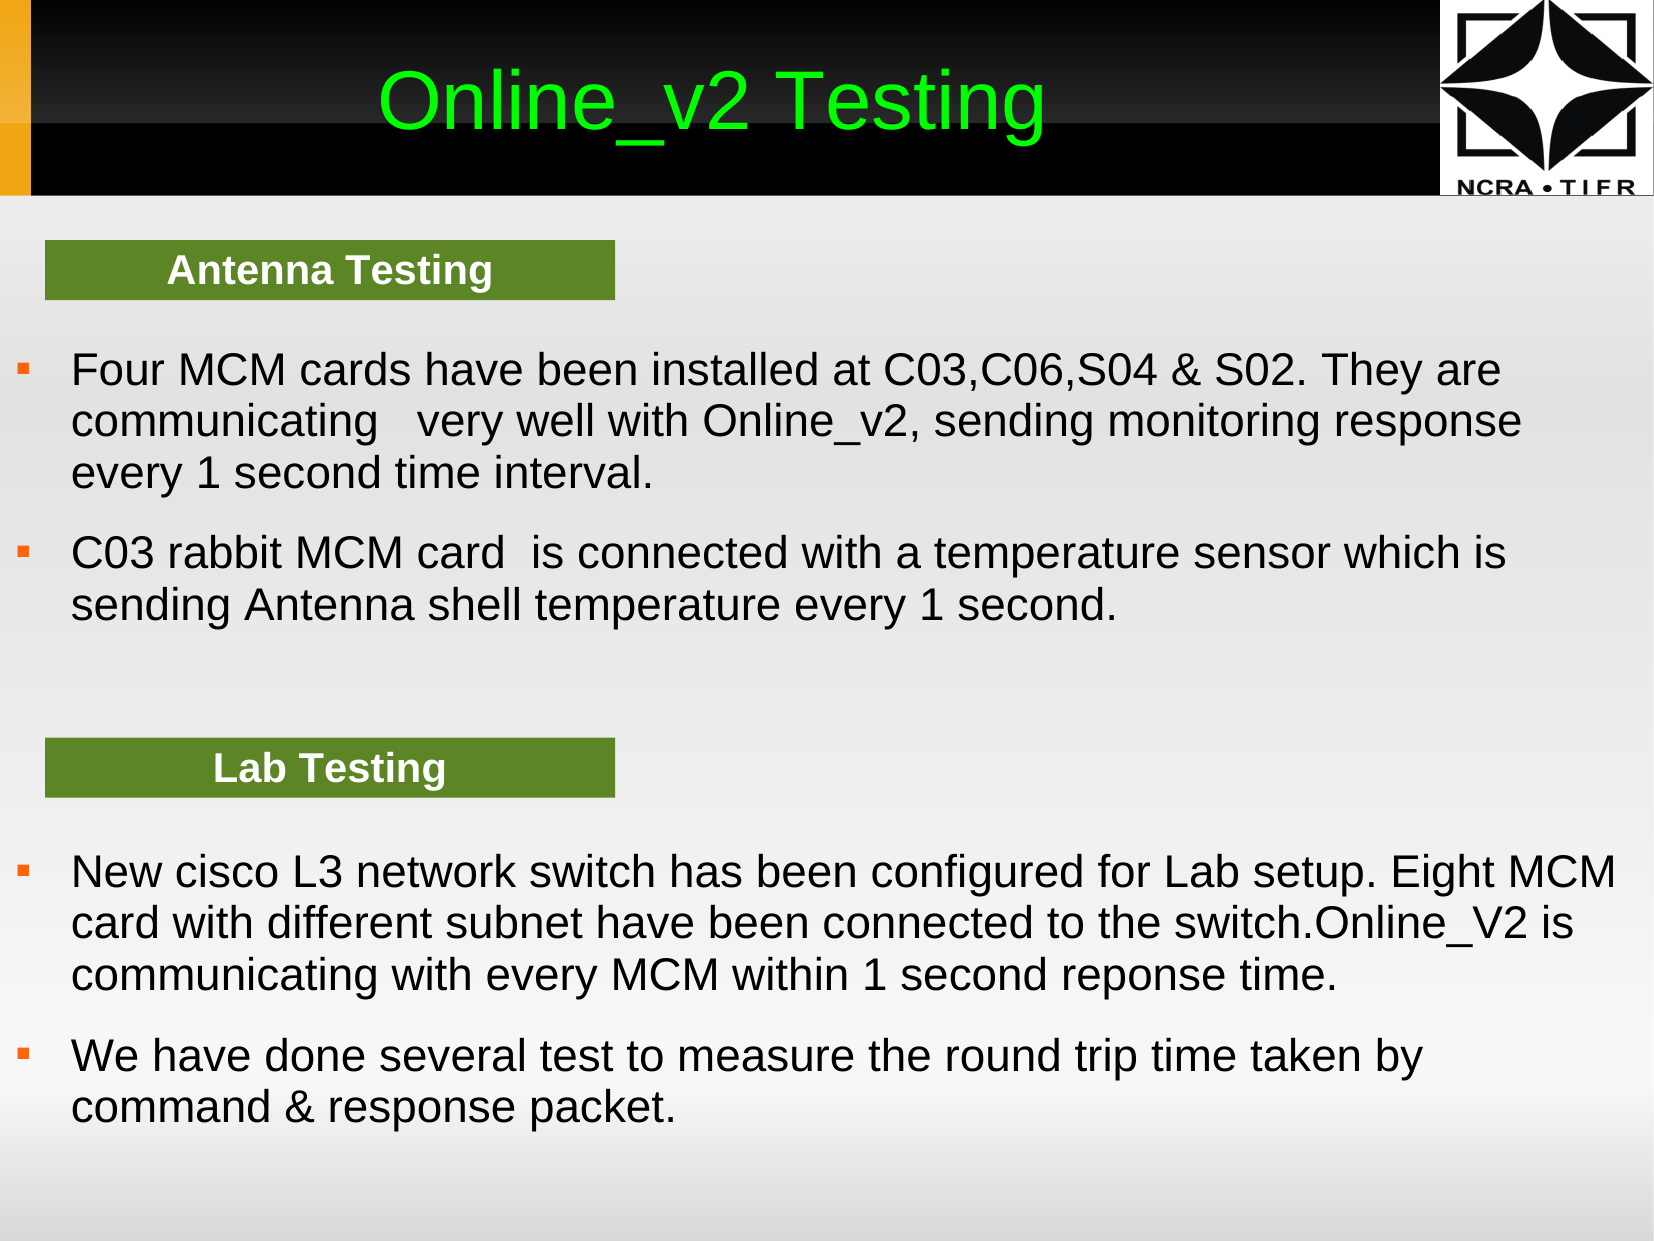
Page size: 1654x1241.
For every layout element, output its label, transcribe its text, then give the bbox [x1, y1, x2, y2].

text_box Online_v2 Testing [0, 46, 1426, 155]
text_box Lab Testing [45, 737, 616, 798]
text_box Four MCM cards have been installed at C03,C06,S04 & S02. They are communicating very well with Online_v2, sending monitoring response every 1 second time interval. C03 rabbit MCM card is connected with a temperature sensor which is sending Antenna shell temperature every 1 second. [0, 344, 1638, 631]
picture [0, 0, 1654, 1241]
text_box Antenna Testing [45, 240, 616, 301]
text_box New cisco L3 network switch has been configured for Lab setup. Eight MCM card with different subnet have been connected to the switch.Online_V2 is communicating with every MCM within 1 second reponse time. We have done several test to measure the round trip time taken by command & response packet. [0, 846, 1638, 1171]
